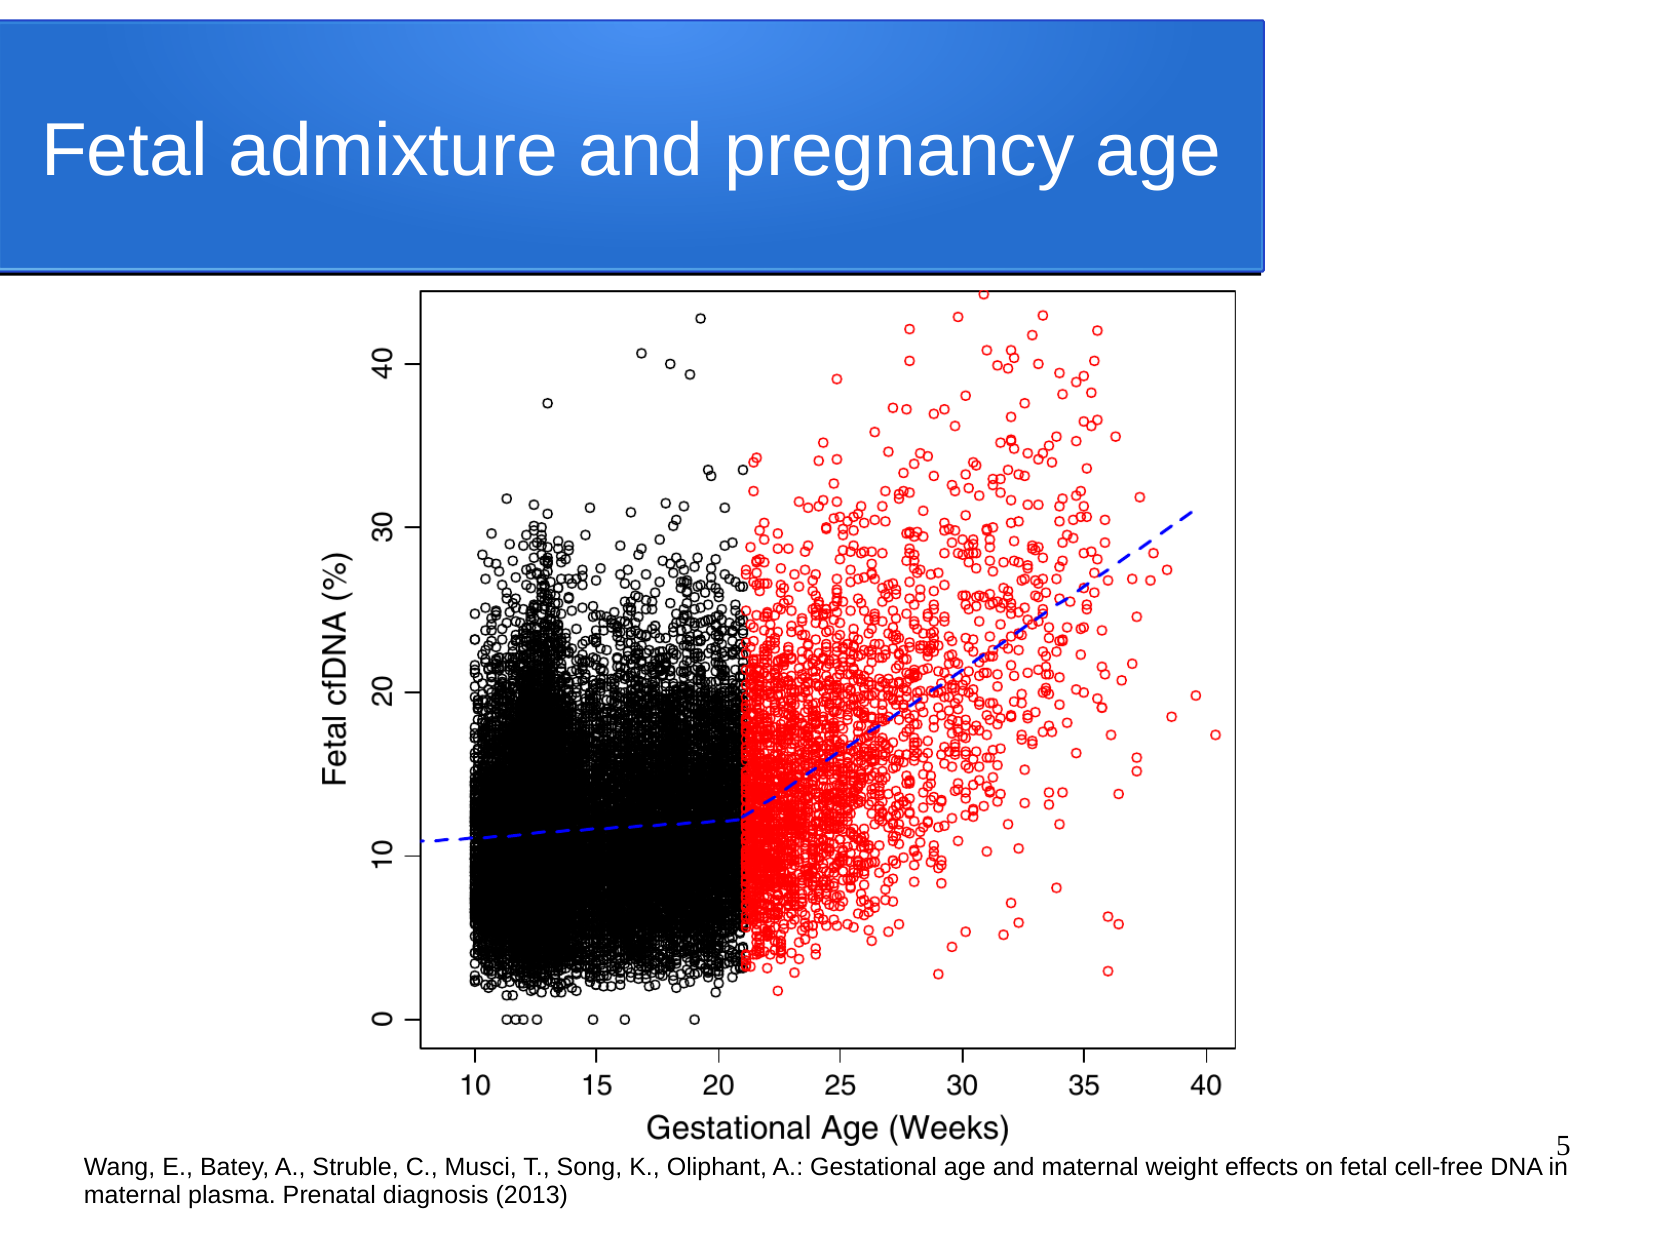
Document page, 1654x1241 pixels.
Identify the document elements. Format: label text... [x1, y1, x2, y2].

title Fetal admixture and pregnancy age [41, 47, 1229, 252]
text_box Wang, E., Batey, A., Struble, C., Musci, T., Song, K., Oliphant, A.: Gestational age and maternal weight effects on fetal cell-free DNA in maternal plasma. Prenatal diagnosis (2013) [69, 1145, 1654, 1235]
picture [321, 283, 1241, 1145]
